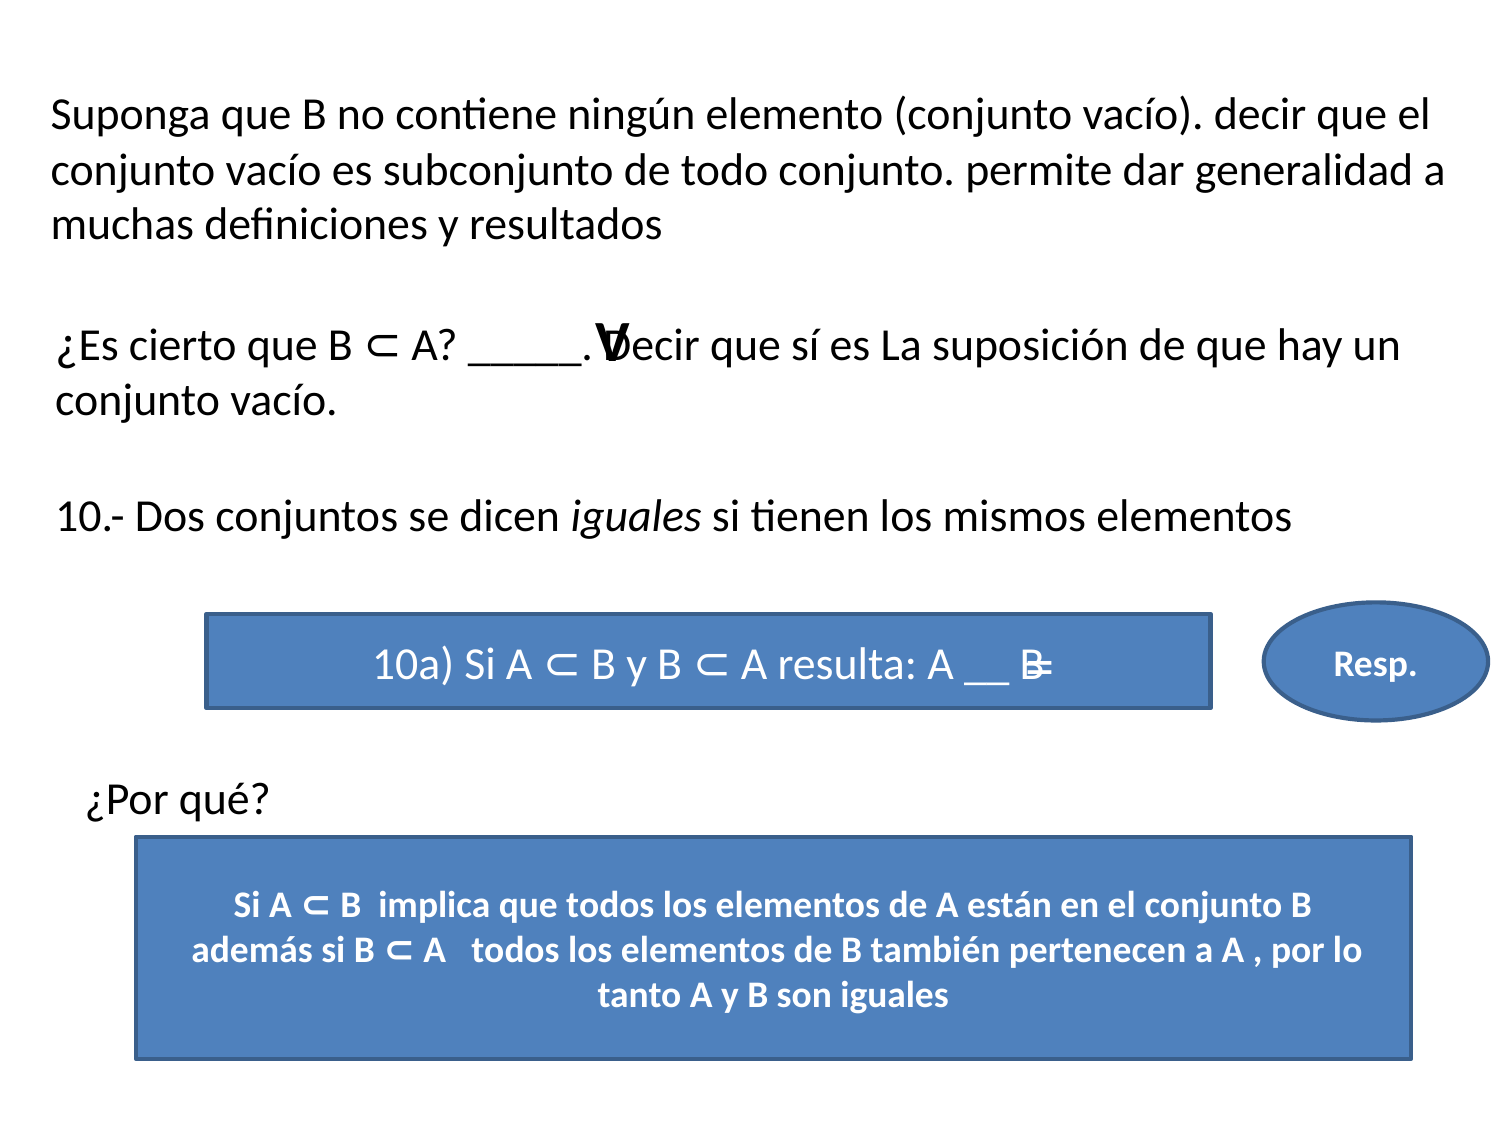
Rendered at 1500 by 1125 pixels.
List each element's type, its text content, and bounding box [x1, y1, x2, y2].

text_box ¿Es cierto que B ⊂ A? _____. Decir que sí es La suposición de que hay un conjunto vacío. [40, 302, 1447, 433]
text_box 10.- Dos conjuntos se dicen iguales si tienen los mismos elementos [40, 478, 1446, 549]
text_box Si A ⊂ B implica que todos los elementos de A están en el conjunto B además si B ⊂ A todos los elementos de B también pertenecen a A , por lo tanto A y B son iguales [135, 836, 1412, 1059]
text_box ¿Por qué? [69, 760, 344, 831]
text_box Resp. [1263, 602, 1489, 721]
text_box 10a) Si A ⊂ B y B ⊂ A resulta: A __ B [206, 613, 1211, 709]
text_box V [580, 295, 676, 381]
title Suponga que B no contiene ningún elemento (conjunto vacío). decir que el conjunto vacío es subconjunto de todo conjunto. permite dar generalidad a muchas definiciones y resultados [35, 54, 1489, 279]
text_box = [1010, 620, 1100, 706]
